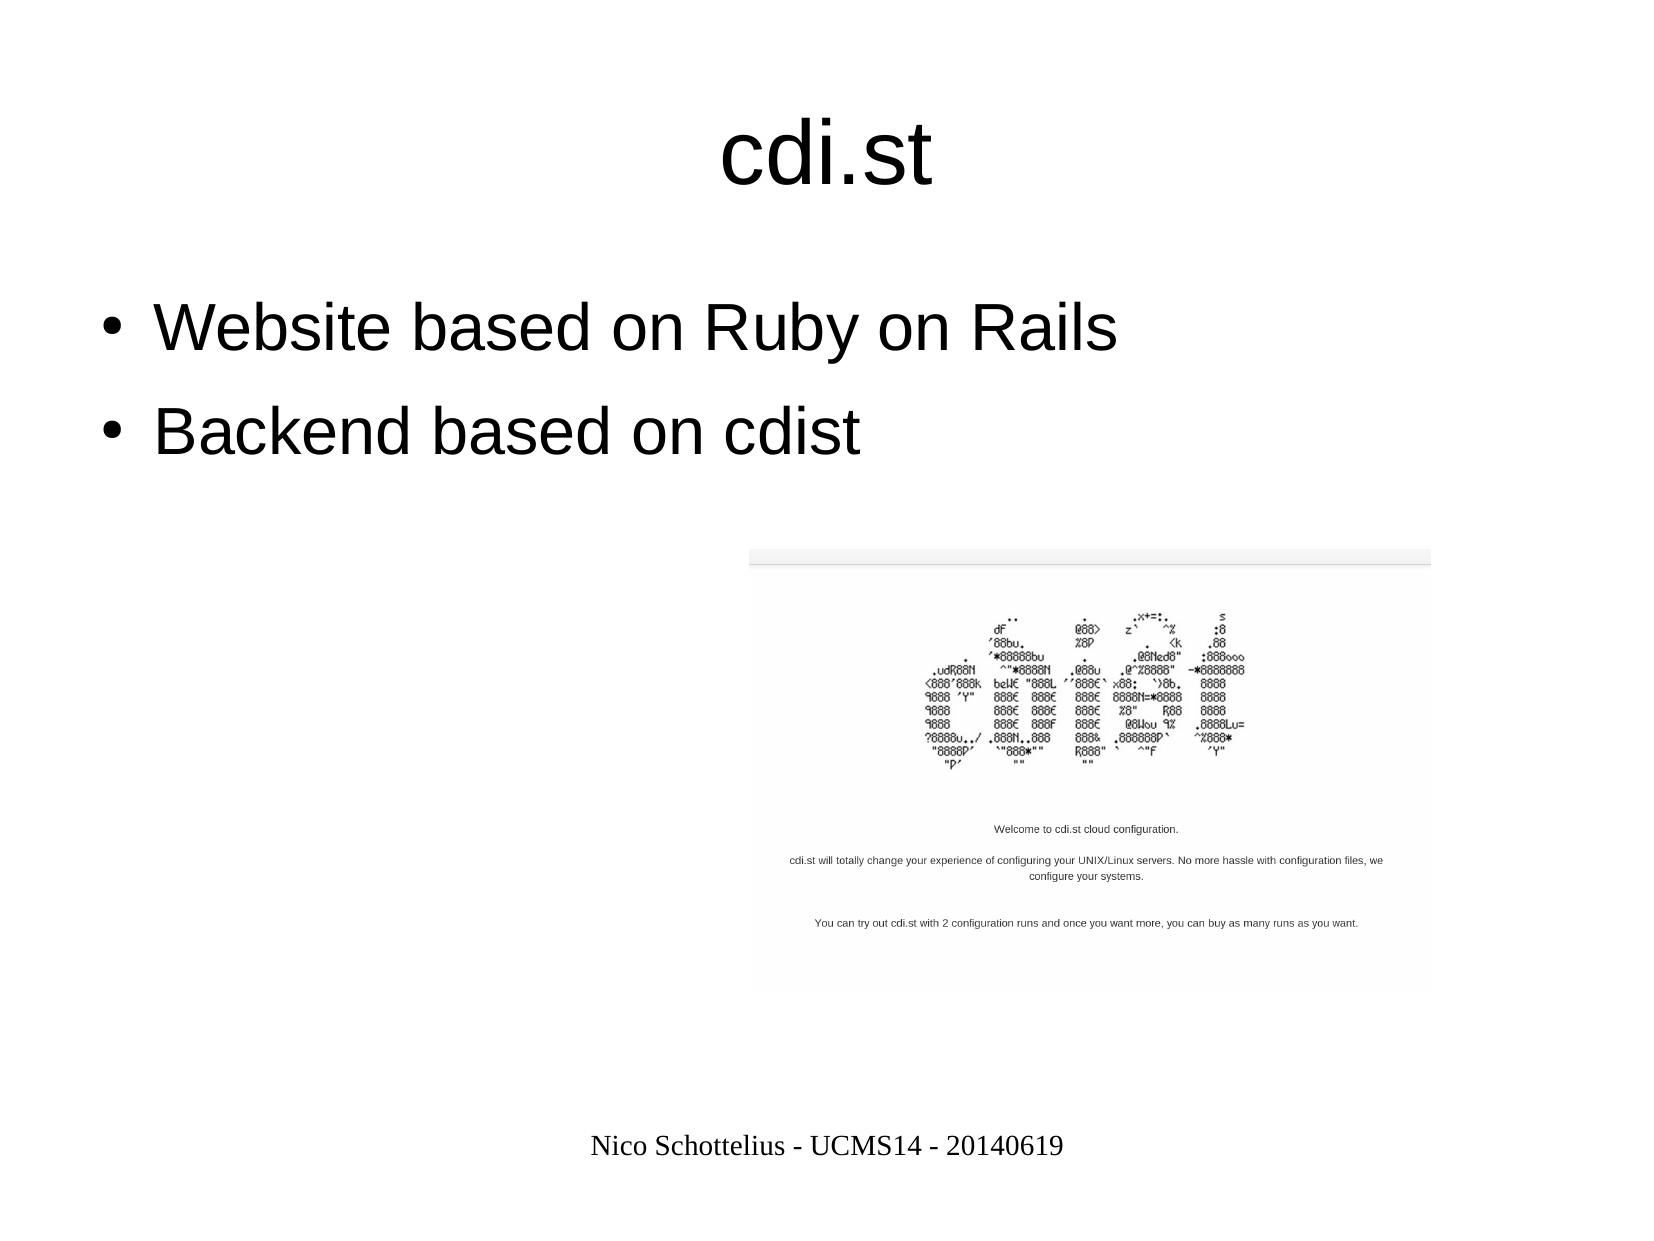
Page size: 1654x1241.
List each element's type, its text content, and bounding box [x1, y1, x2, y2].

picture [749, 549, 1431, 990]
list Website based on Ruby on Rails Backend based on cdist [82, 290, 1538, 1010]
title cdi.st [82, 49, 1571, 257]
